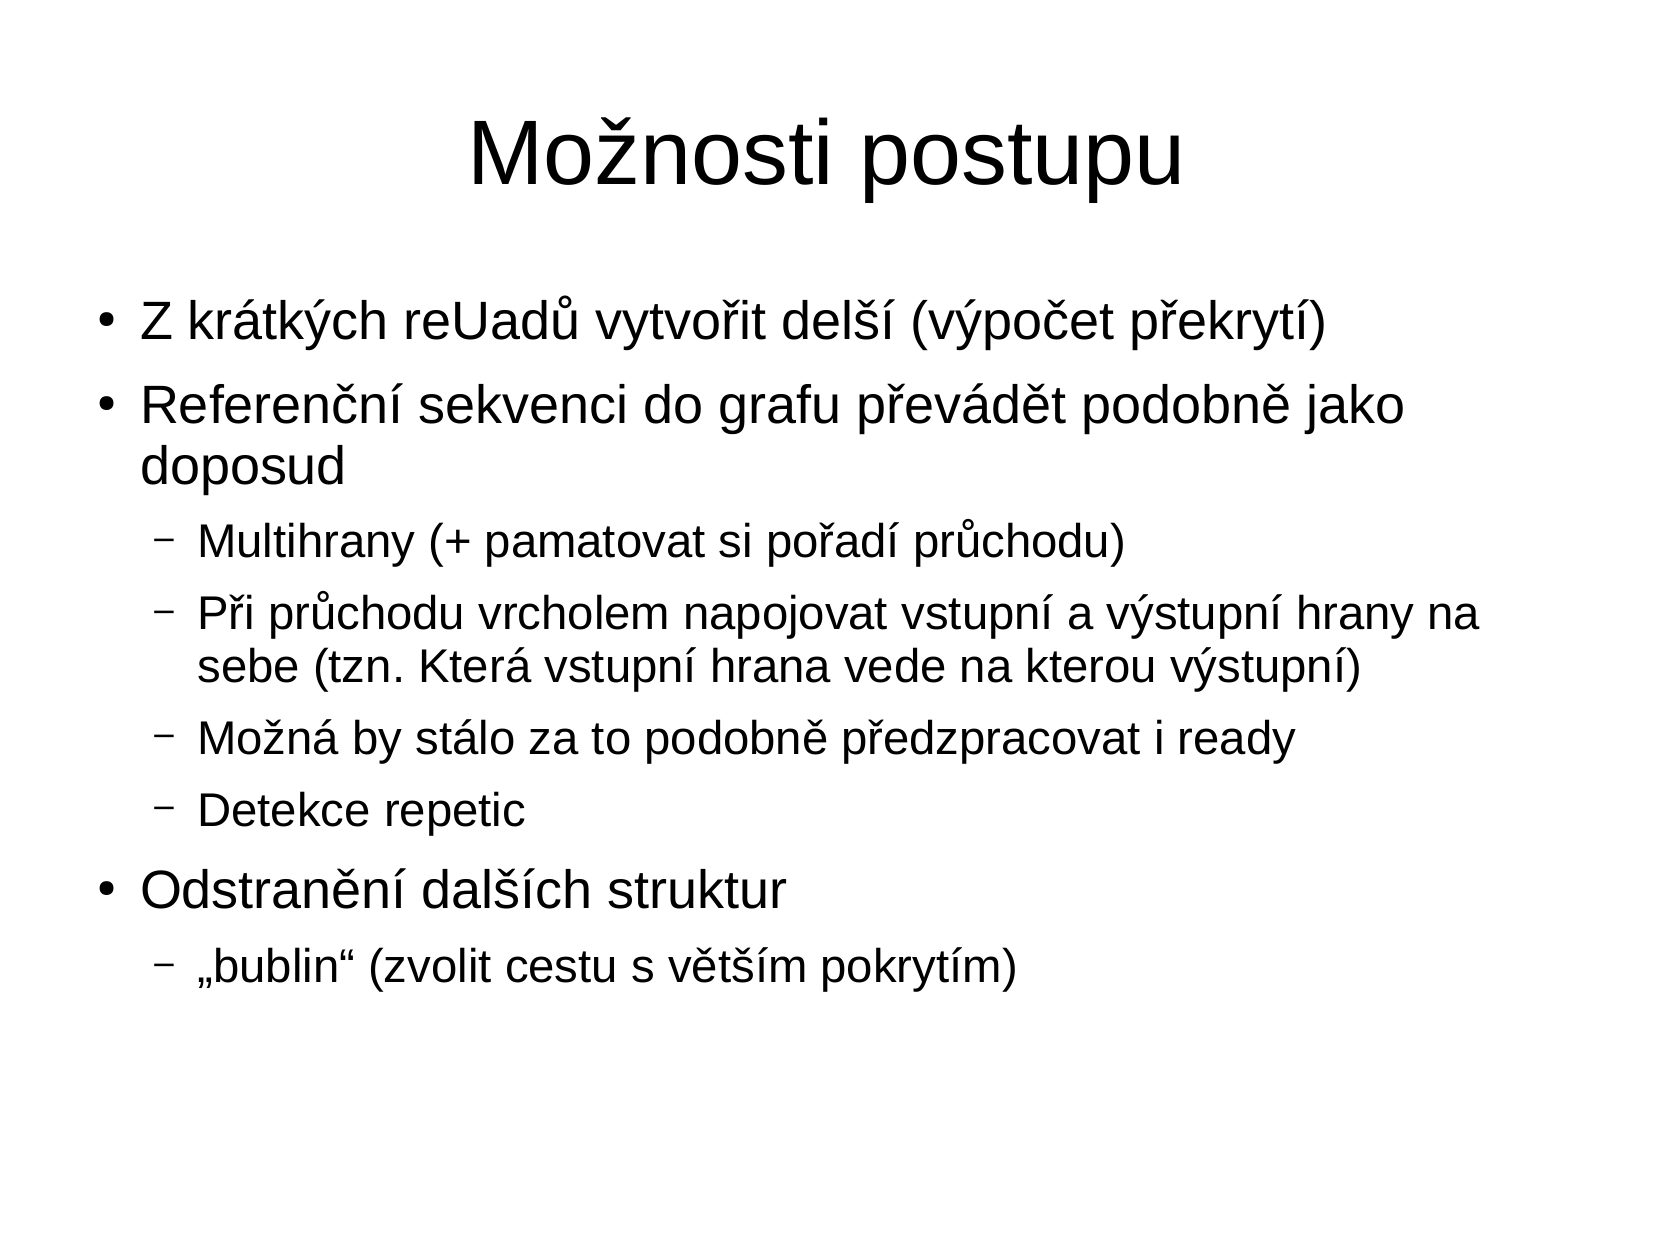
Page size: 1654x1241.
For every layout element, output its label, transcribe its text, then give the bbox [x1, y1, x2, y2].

list Z krátkých reUadů vytvořit delší (výpočet překrytí) Referenční sekvenci do grafu převádět podobně jako doposud Multihrany (+ pamatovat si pořadí průchodu) Při průchodu vrcholem napojovat vstupní a výstupní hrany na sebe (tzn. Která vstupní hrana vede na kterou výstupní) Možná by stálo za to podobně předzpracovat i ready Detekce repetic Odstranění dalších struktur „bublin“ (zvolit cestu s větším pokrytím) [82, 290, 1571, 1010]
title Možnosti postupu [82, 49, 1571, 257]
